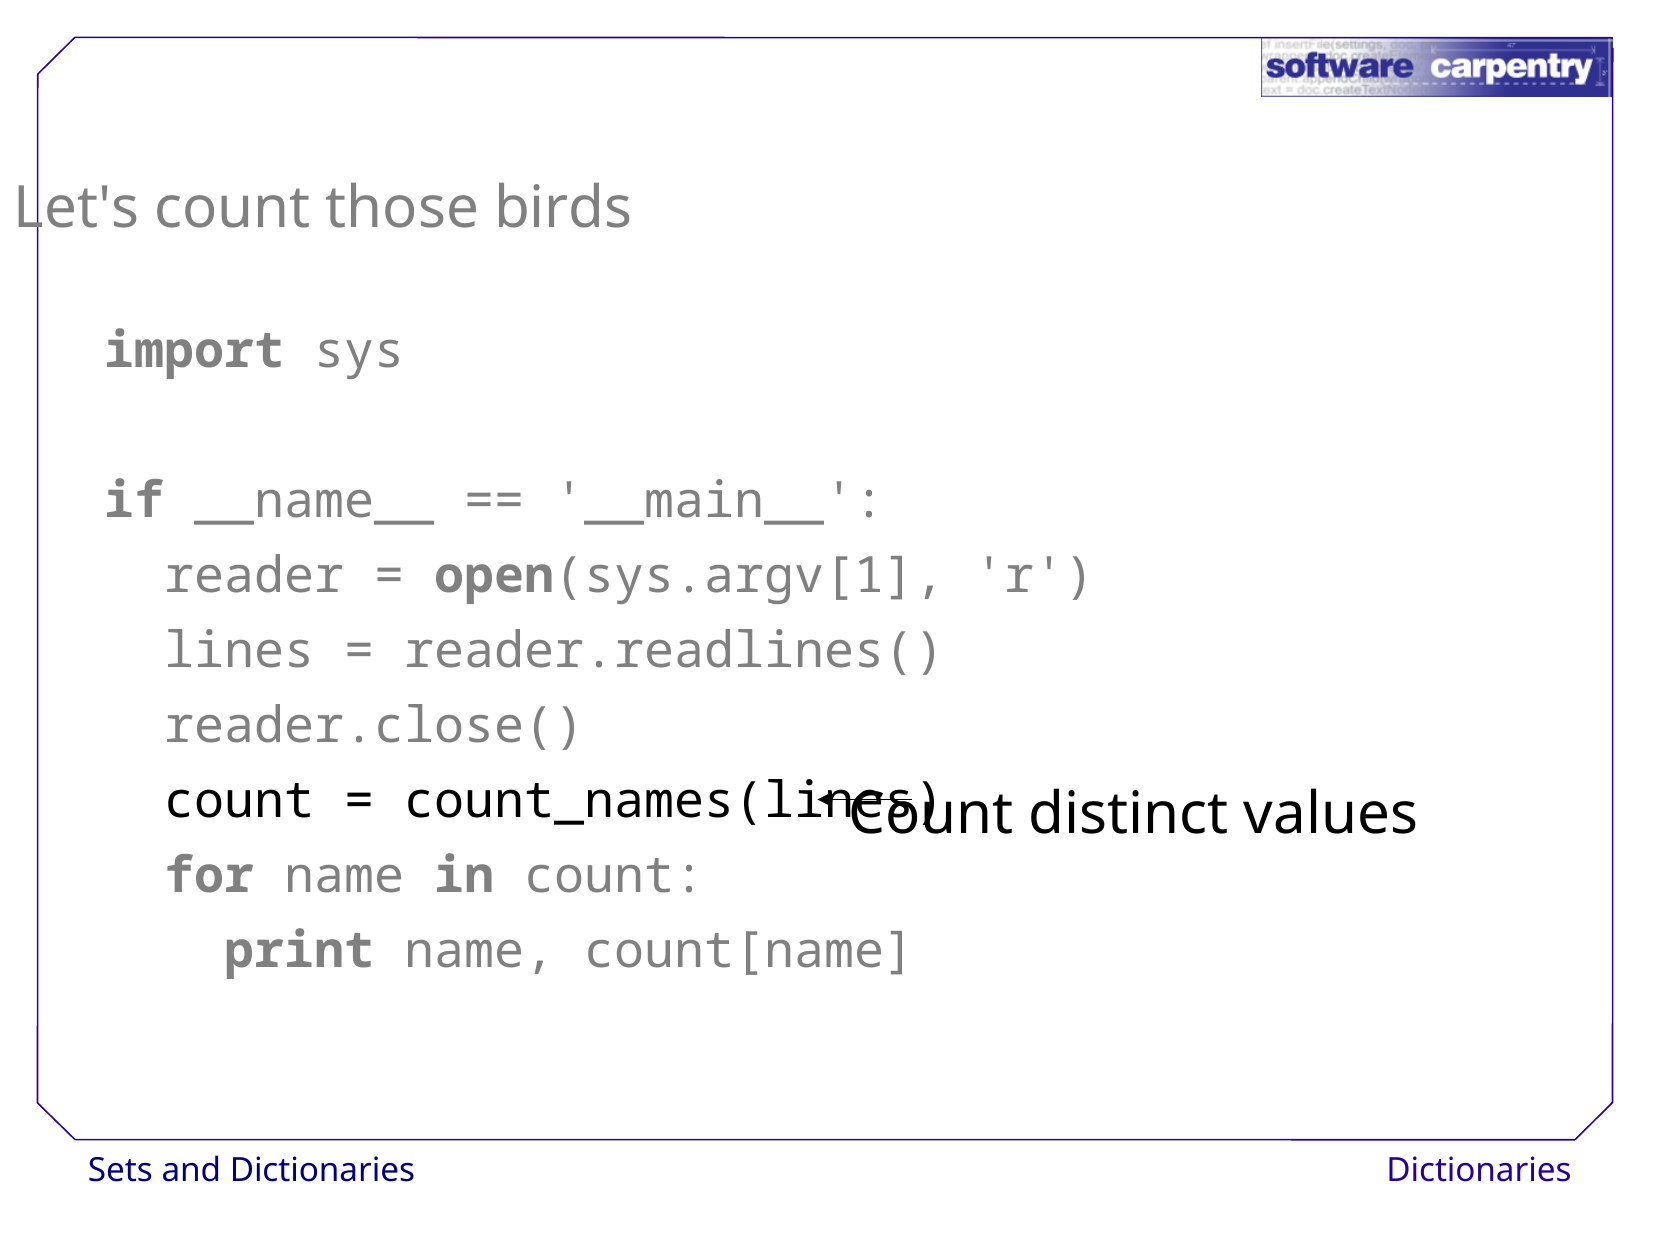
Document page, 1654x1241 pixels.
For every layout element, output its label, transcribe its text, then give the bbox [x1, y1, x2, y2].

text_box import sys if __name__ == '__main__': reader = open(sys.argv[1], 'r') lines = reader.readlines() reader.close() count = count_names(lines) for name in count: print name, count[name] [89, 294, 902, 1083]
picture [1261, 39, 1613, 97]
text_box Count distinct values [834, 732, 1583, 853]
text_box Let's count those birds [0, 126, 798, 248]
